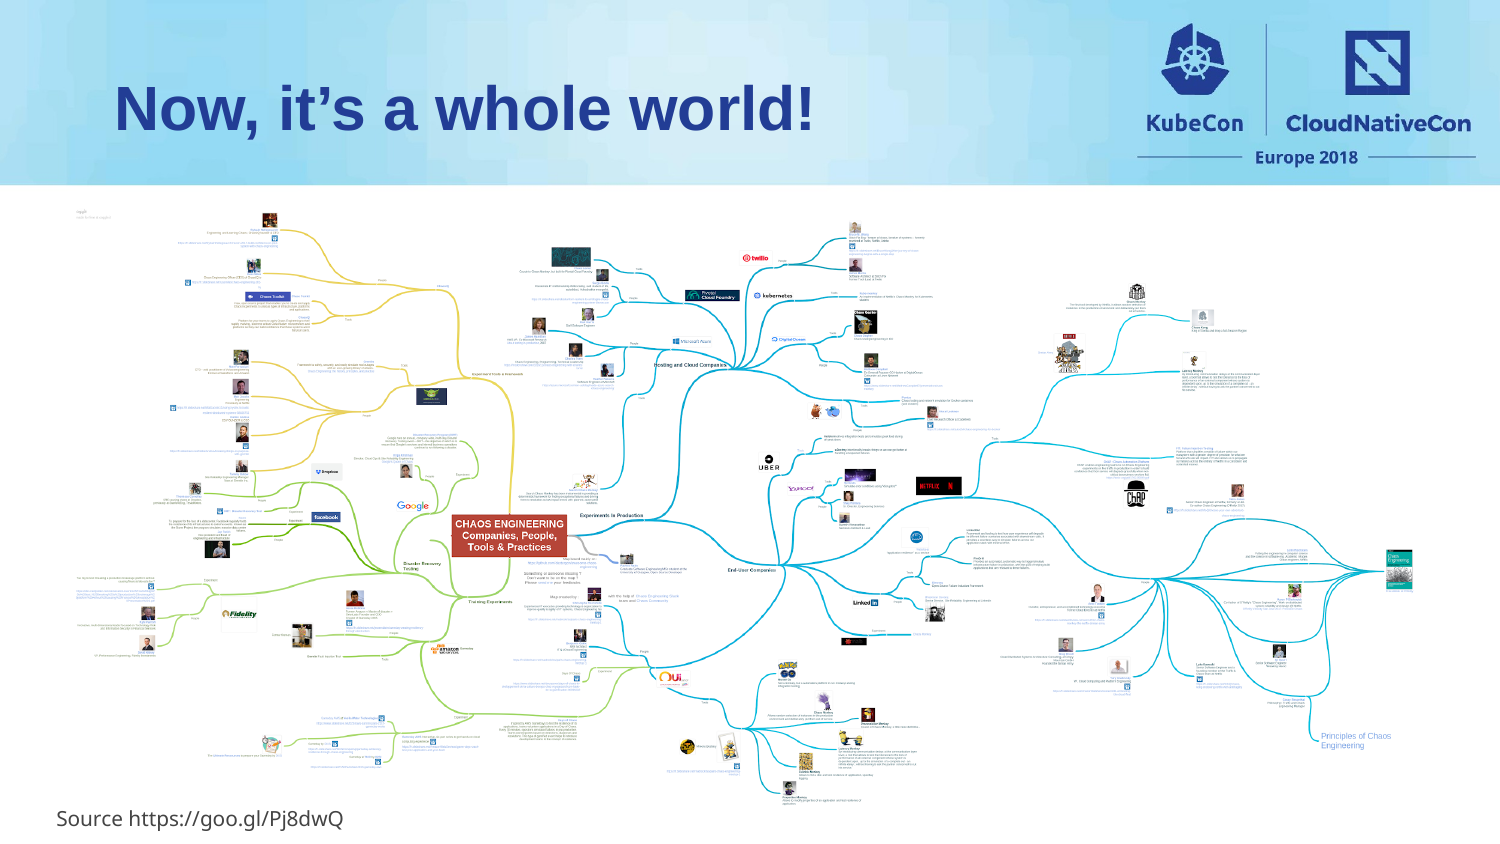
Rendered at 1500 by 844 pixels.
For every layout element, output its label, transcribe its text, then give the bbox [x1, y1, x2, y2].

title Now, it’s a whole world! [103, 23, 1397, 187]
text_box Source https://goo.gl/Pj8dwQ [41, 790, 1384, 828]
picture [0, 0, 1500, 844]
